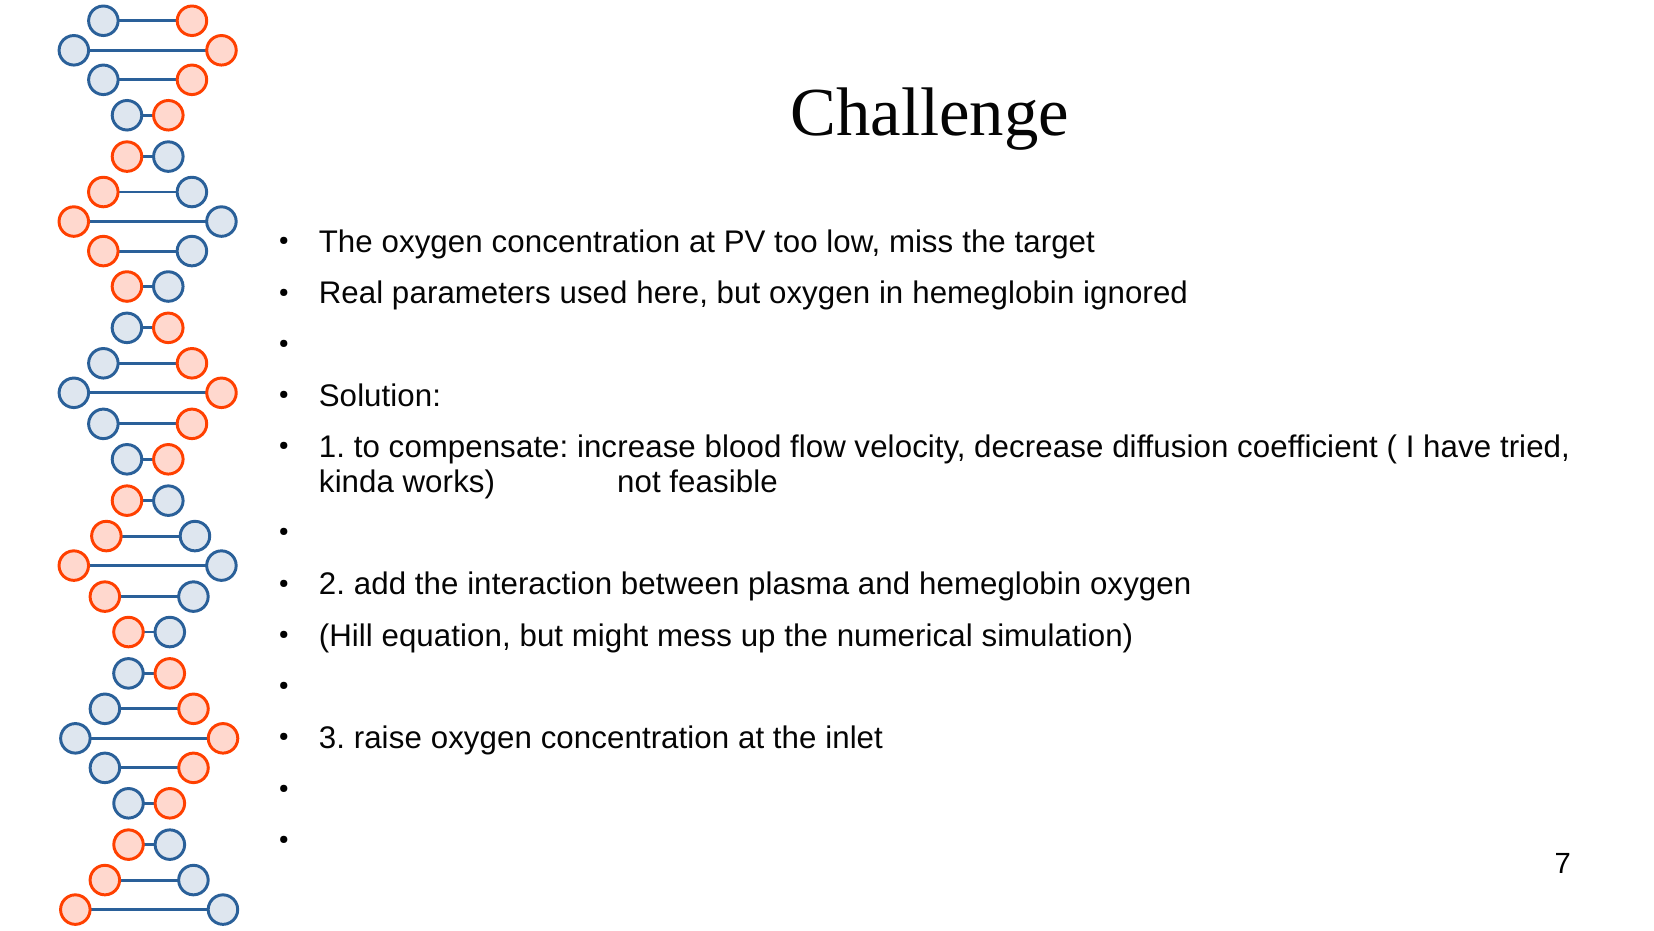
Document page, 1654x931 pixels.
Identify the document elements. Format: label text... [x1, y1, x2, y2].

list The oxygen concentration at PV too low, miss the target Real parameters used here, but oxygen in hemeglobin ignored Solution: 1. to compensate: increase blood flow velocity, decrease diffusion coefficient ( I have tried, kinda works) not feasible 2. add the interaction between plasma and hemeglobin oxygen (Hill equation, but might mess up the numerical simulation) 3. raise oxygen concentration at the inlet [265, 224, 1595, 764]
title Challenge [265, 35, 1595, 189]
